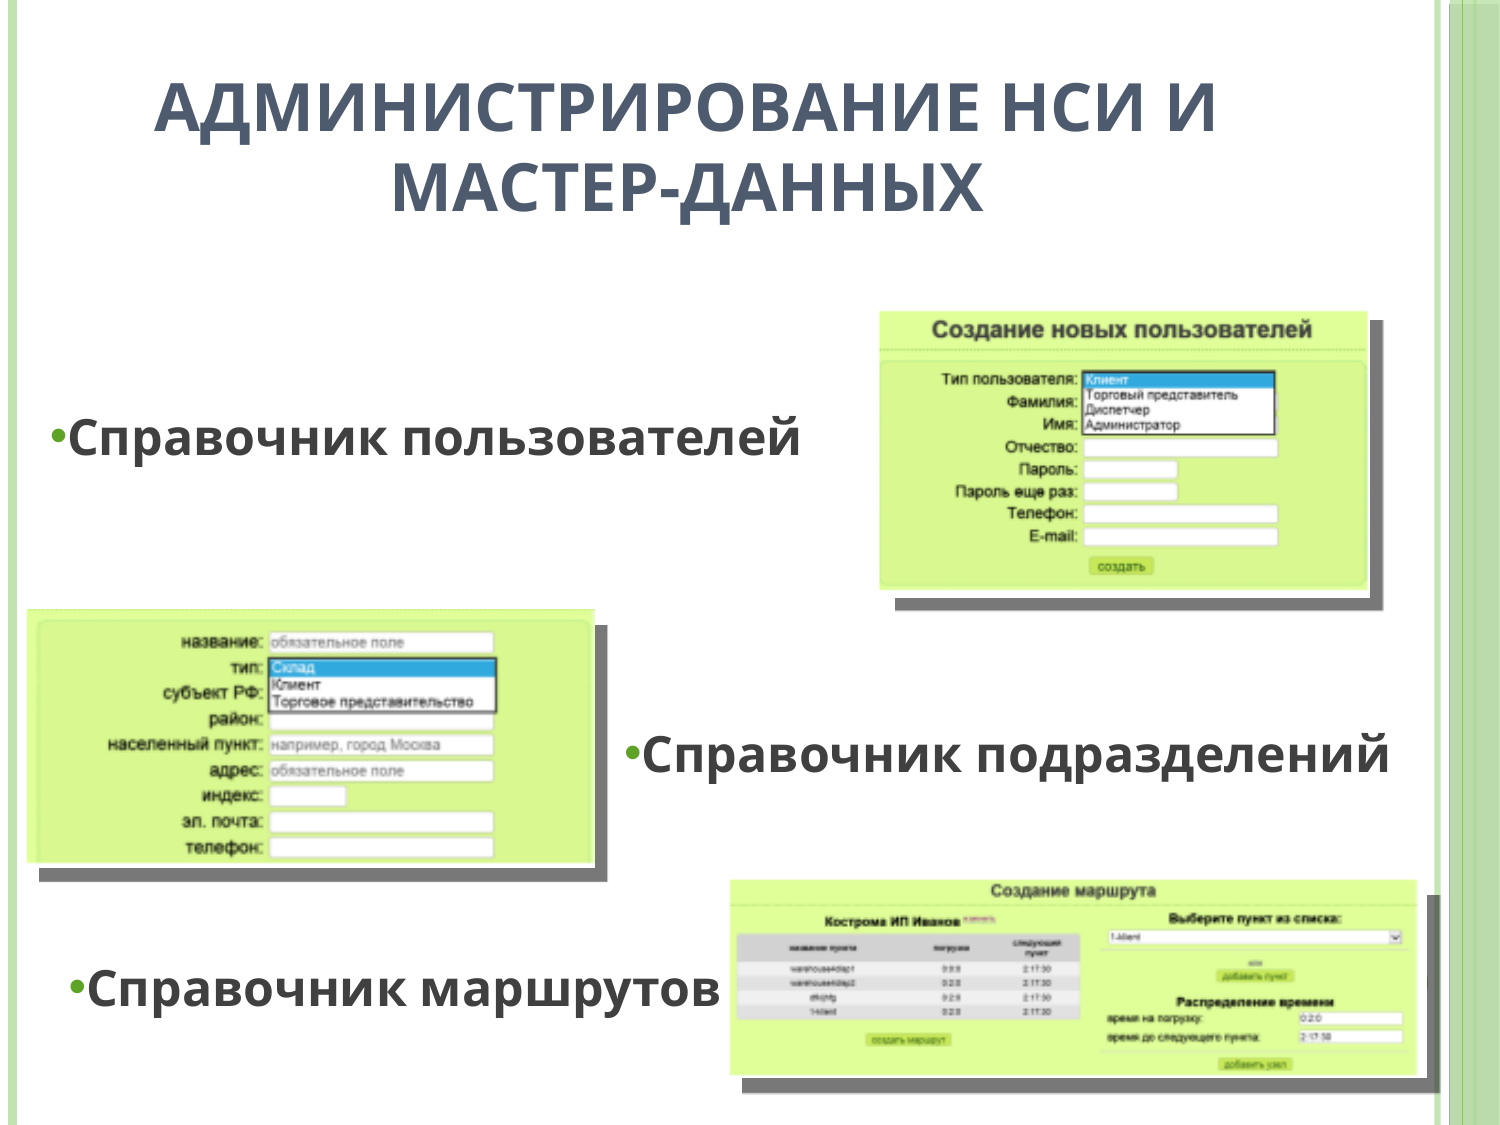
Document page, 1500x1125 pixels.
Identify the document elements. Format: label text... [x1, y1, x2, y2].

text_box Справочник подразделений [609, 714, 1430, 790]
picture [878, 304, 1370, 598]
picture [23, 609, 595, 868]
title Администрирование НСИ и Мастер-данных [75, 45, 1300, 233]
text_box Справочник пользователей [35, 398, 879, 474]
picture [726, 878, 1427, 1079]
text_box Справочник маршрутов [53, 949, 751, 1024]
